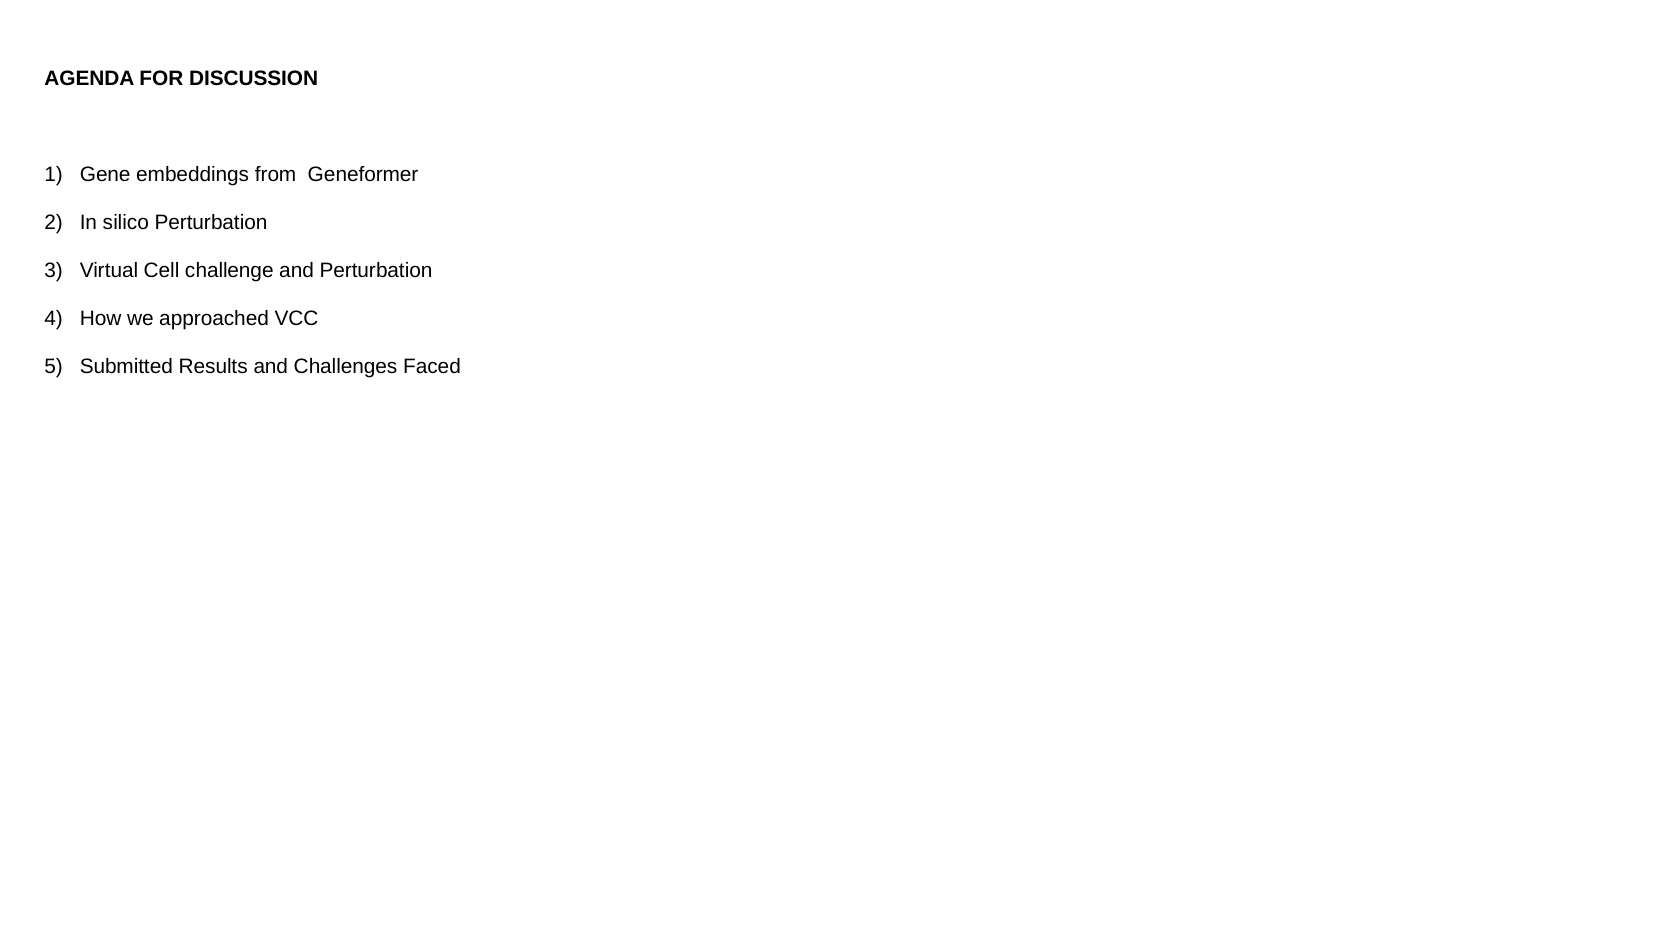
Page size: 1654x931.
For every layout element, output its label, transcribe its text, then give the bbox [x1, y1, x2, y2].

text_box AGENDA FOR DISCUSSION Gene embeddings from Geneformer In silico Perturbation Virtual Cell challenge and Perturbation How we approached VCC Submitted Results and Challenges Faced [29, 59, 1211, 645]
